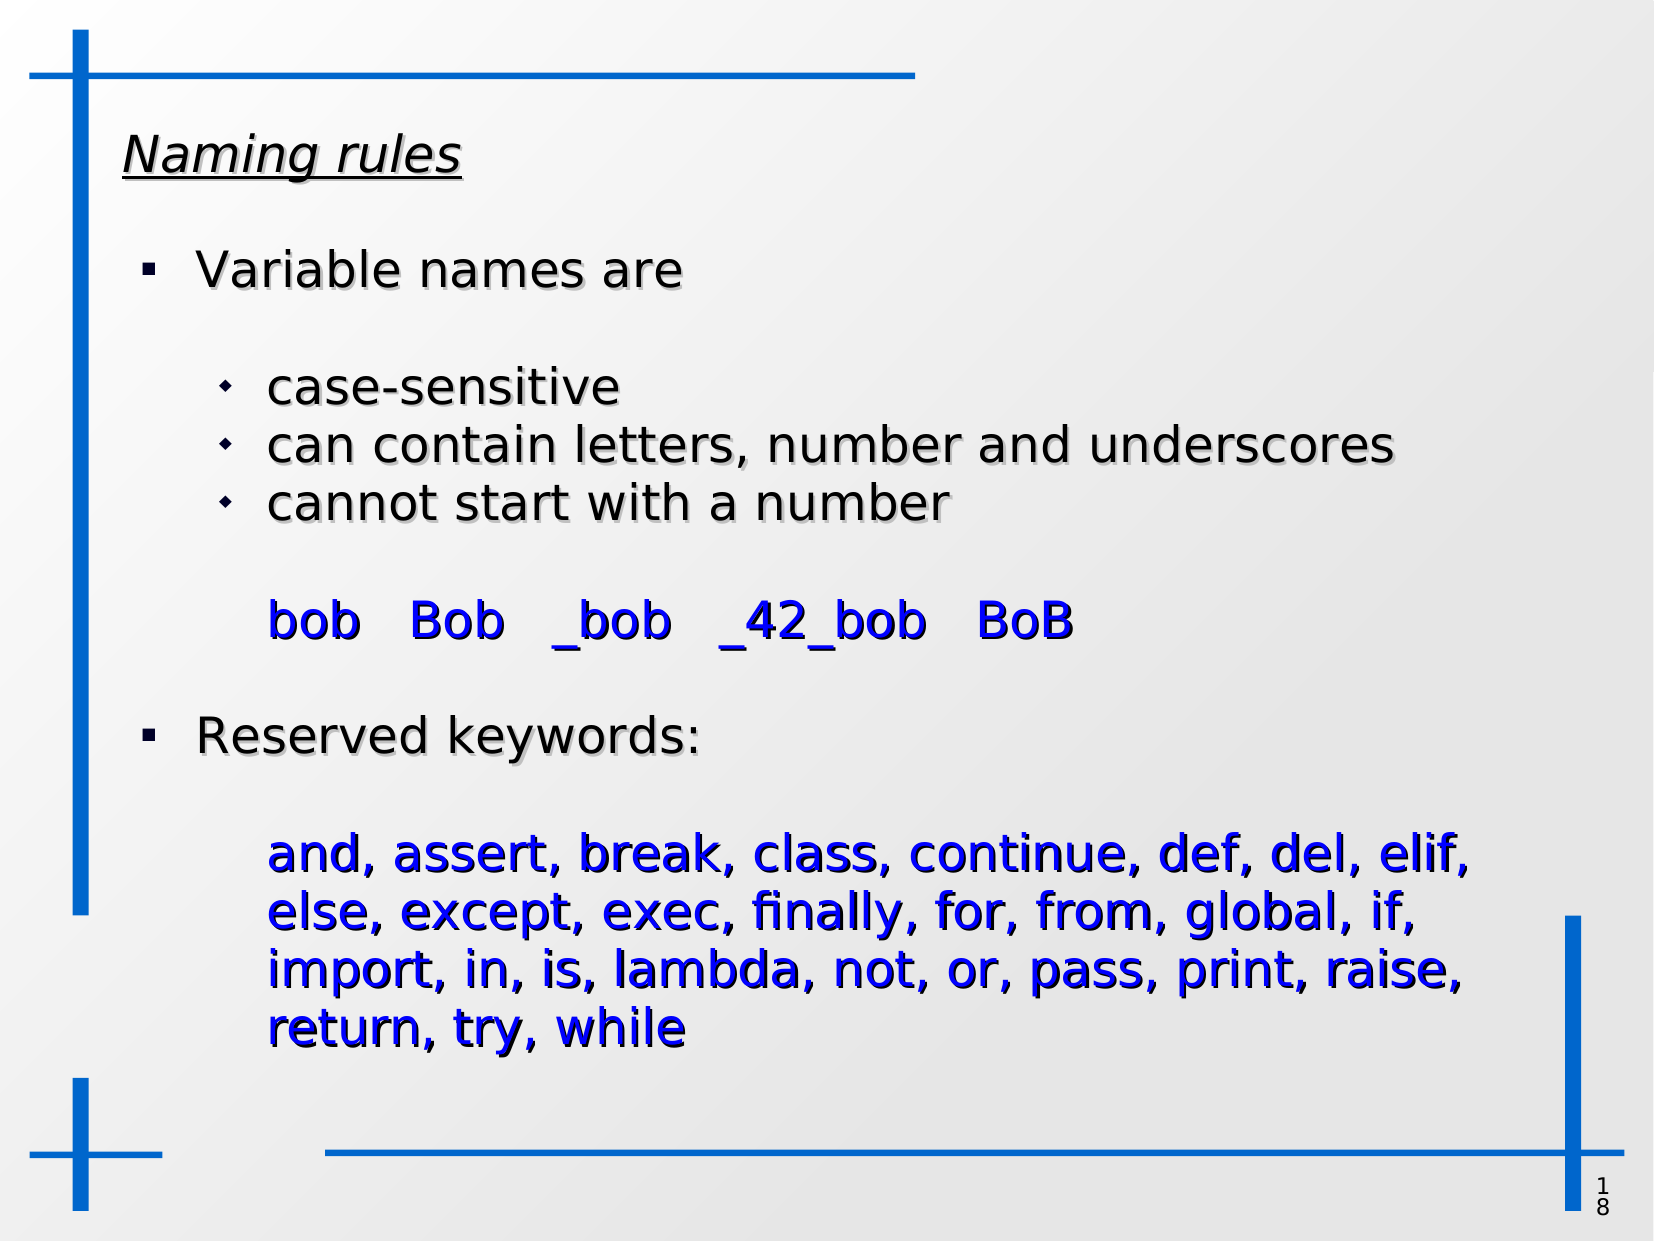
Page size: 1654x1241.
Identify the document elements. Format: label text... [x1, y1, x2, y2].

title Naming rules [122, 91, 1524, 219]
list Variable names are case-sensitive can contain letters, number and underscores cannot start with a number bob Bob _bob _42_bob BoB Reserved keywords: and, assert, break, class, continue, def, del, elif, else, except, exec, finally, for, from, global, if, import, in, is, lambda, not, or, pass, print, raise, return, try, while [124, 241, 1526, 1133]
